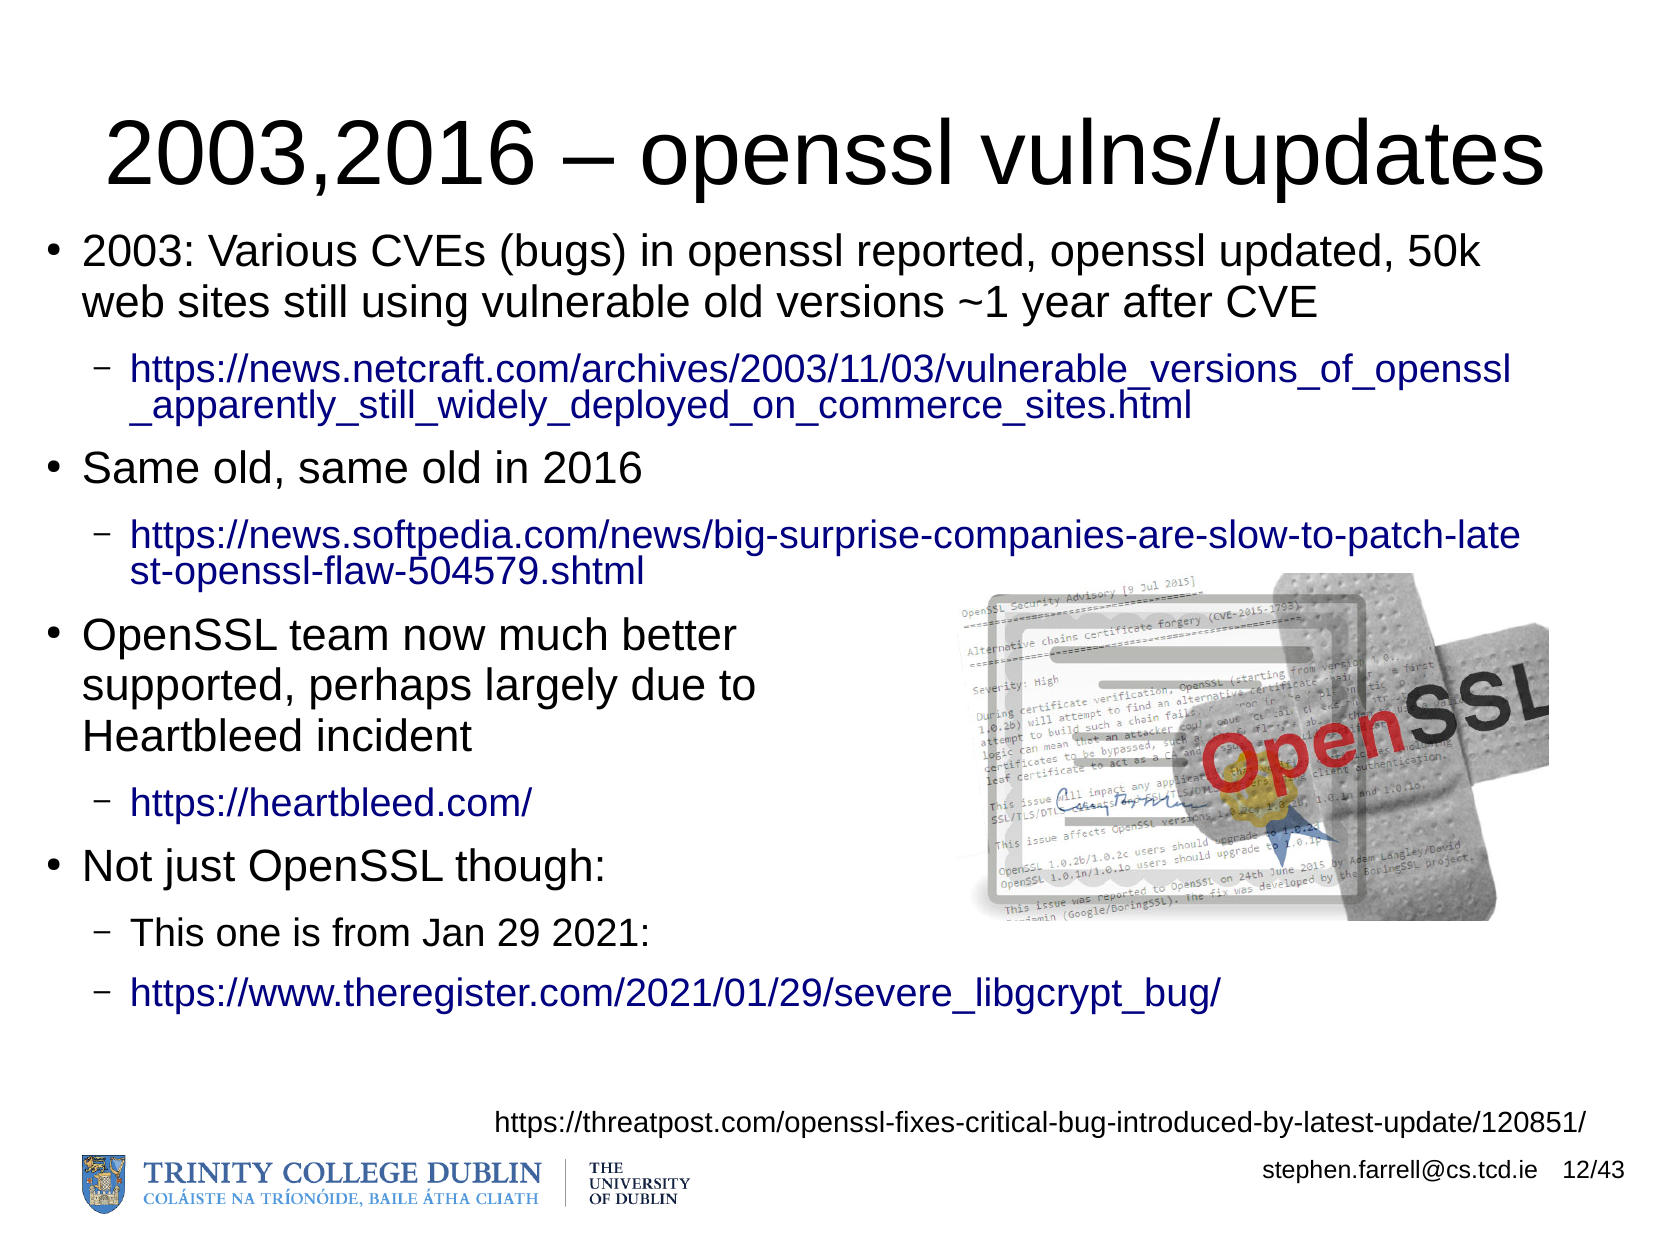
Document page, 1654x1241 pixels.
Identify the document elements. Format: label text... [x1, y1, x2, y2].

list 2003: Various CVEs (bugs) in openssl reported, openssl updated, 50k web sites still using vulnerable old versions ~1 year after CVE https://news.netcraft.com/archives/2003/11/03/vulnerable_versions_of_openssl_apparently_still_widely_deployed_on_commerce_sites.html Same old, same old in 2016 https://news.softpedia.com/news/big-surprise-companies-are-slow-to-patch-latest-openssl-flaw-504579.shtml OpenSSL team now much better supported, perhaps largely due to Heartbleed incident https://heartbleed.com/ Not just OpenSSL though: This one is from Jan 29 2021: https://www.theregister.com/2021/01/29/severe_libgcrypt_bug/ [33, 225, 1522, 946]
picture [82, 1155, 694, 1214]
picture [1522, 573, 1549, 921]
text_box https://threatpost.com/openssl-fixes-critical-bug-introduced-by-latest-update/120851/ [479, 1098, 1621, 1156]
title 2003,2016 – openssl vulns/updates [82, 49, 1571, 257]
